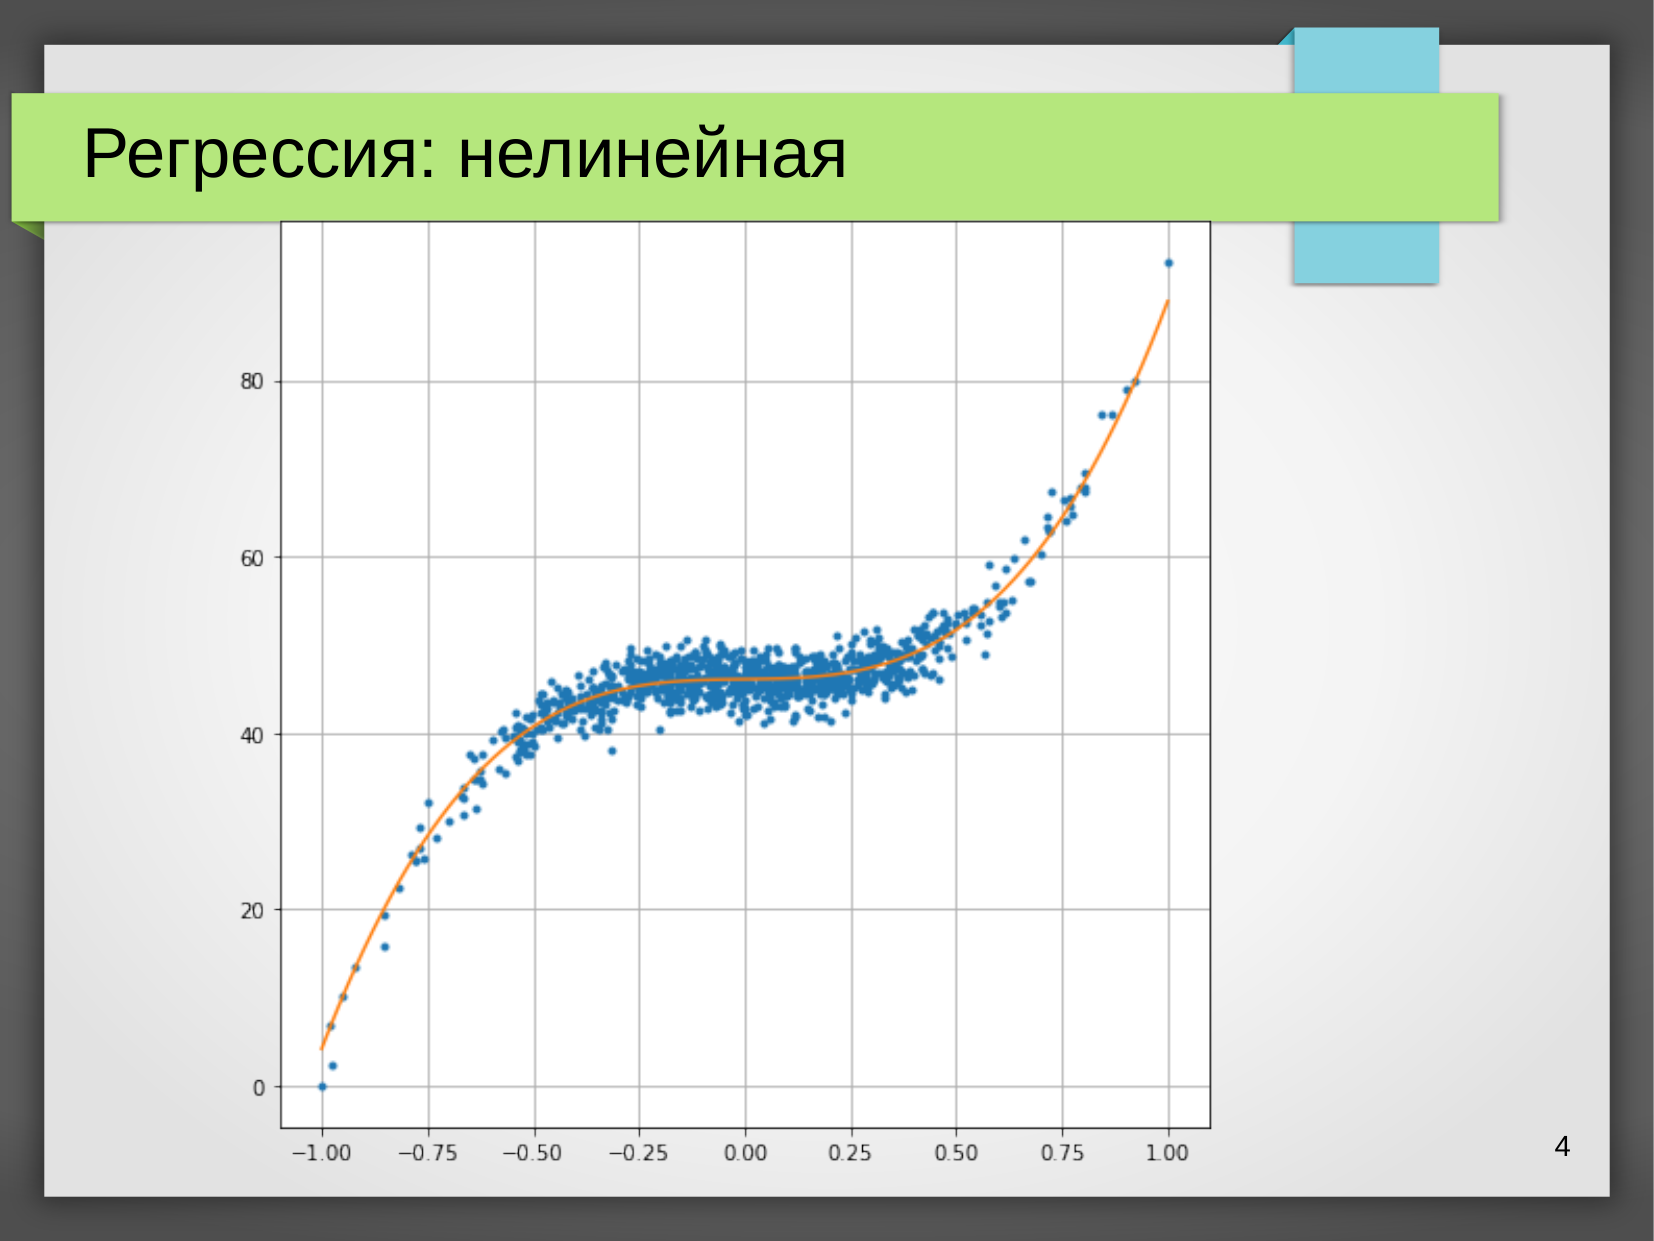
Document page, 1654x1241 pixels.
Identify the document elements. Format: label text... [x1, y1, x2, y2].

title Регрессия: нелинейная [82, 49, 1571, 257]
picture [0, 0, 1654, 1241]
